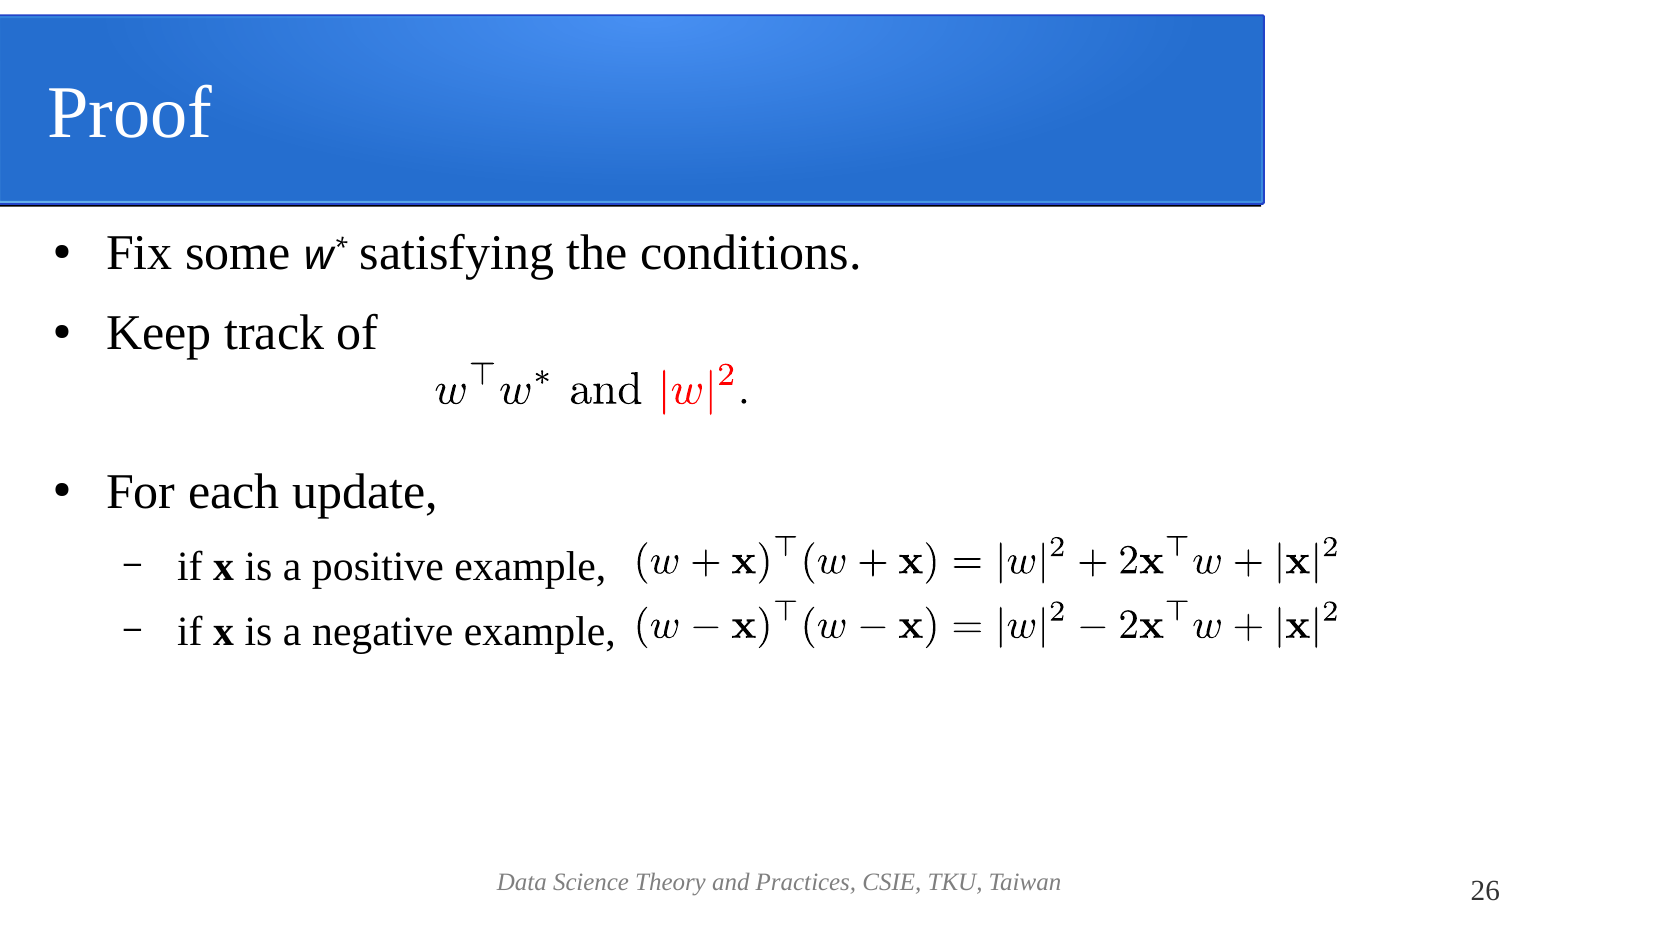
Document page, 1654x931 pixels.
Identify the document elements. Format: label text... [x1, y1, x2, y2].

list Fix some w* satisfying the conditions. Keep track of For each update, if x is a positive example, if x is a negative example, [35, 224, 1524, 764]
picture [434, 362, 747, 416]
title Proof [47, 35, 1199, 189]
picture [633, 600, 1337, 649]
picture [633, 536, 1337, 584]
